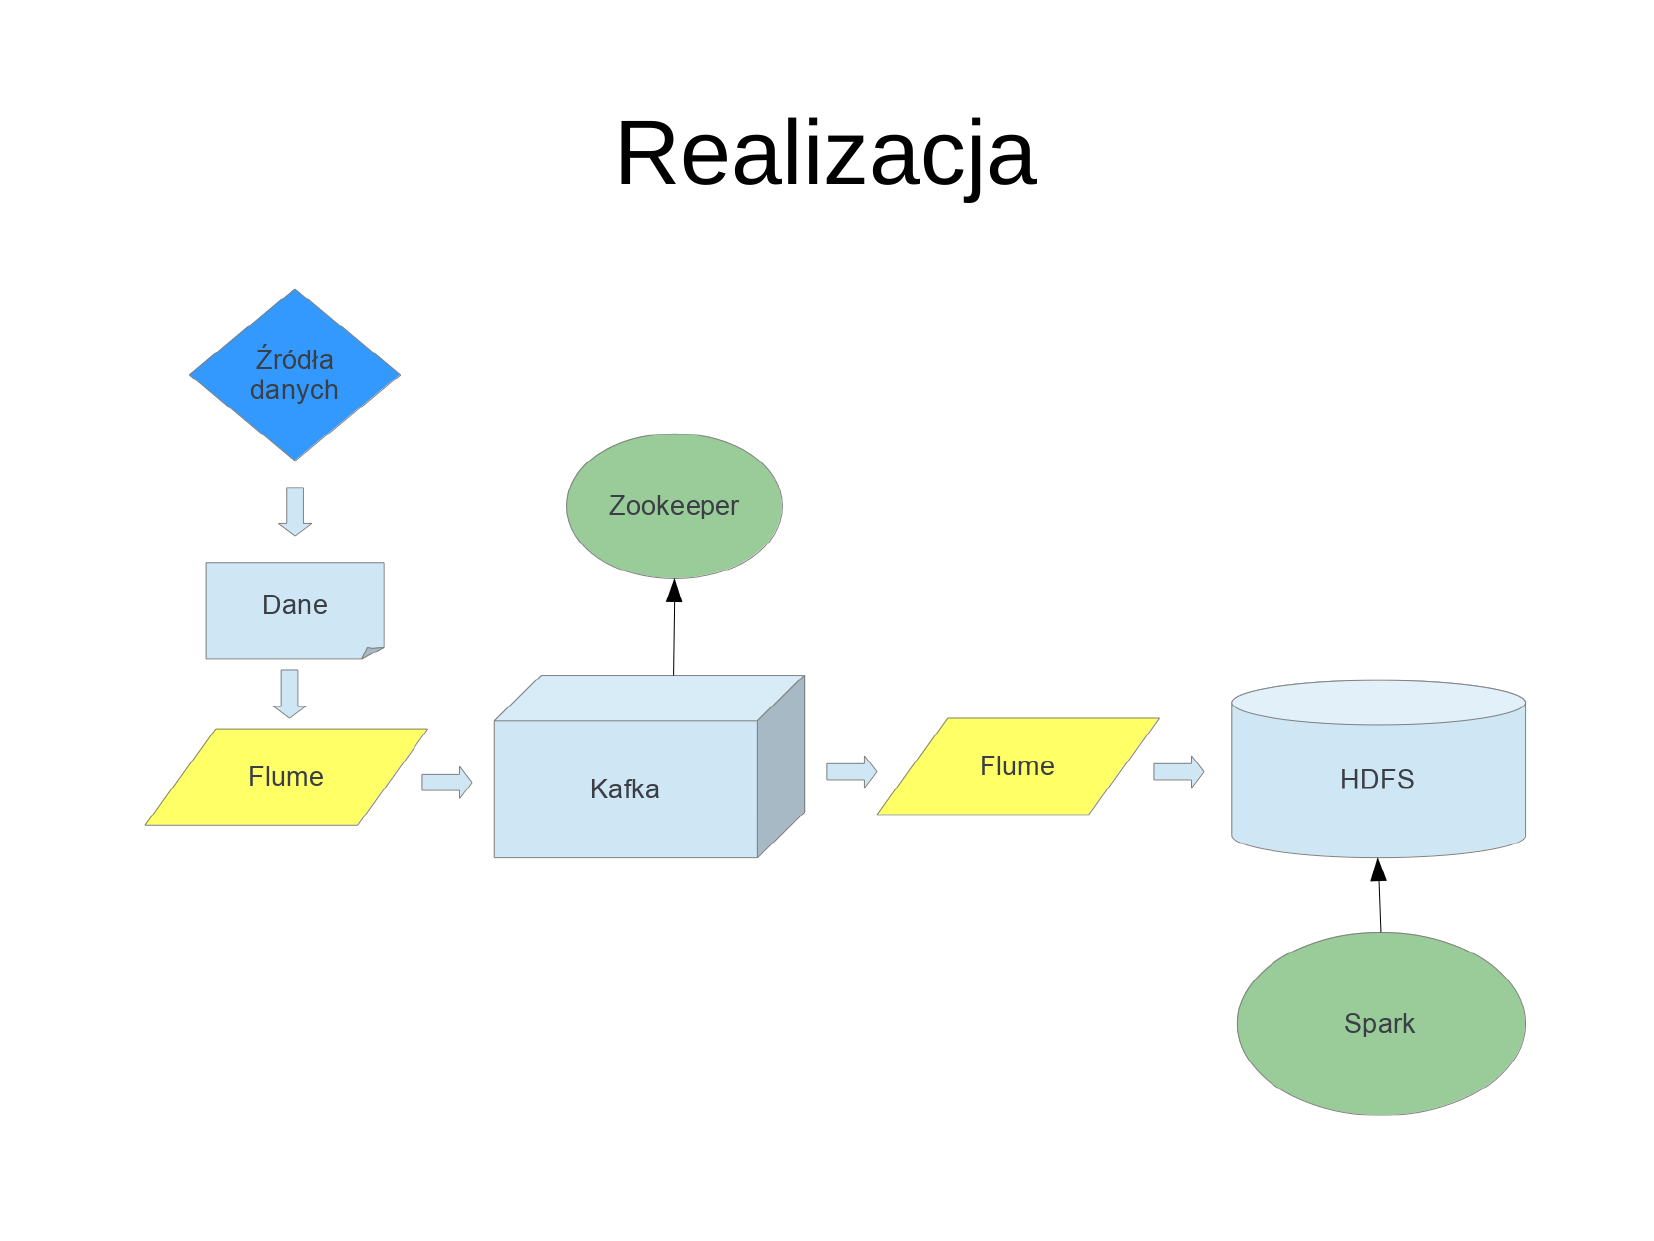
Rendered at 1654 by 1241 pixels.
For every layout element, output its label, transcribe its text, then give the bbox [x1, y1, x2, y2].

title Realizacja [82, 49, 1571, 257]
picture [129, 271, 1558, 1170]
